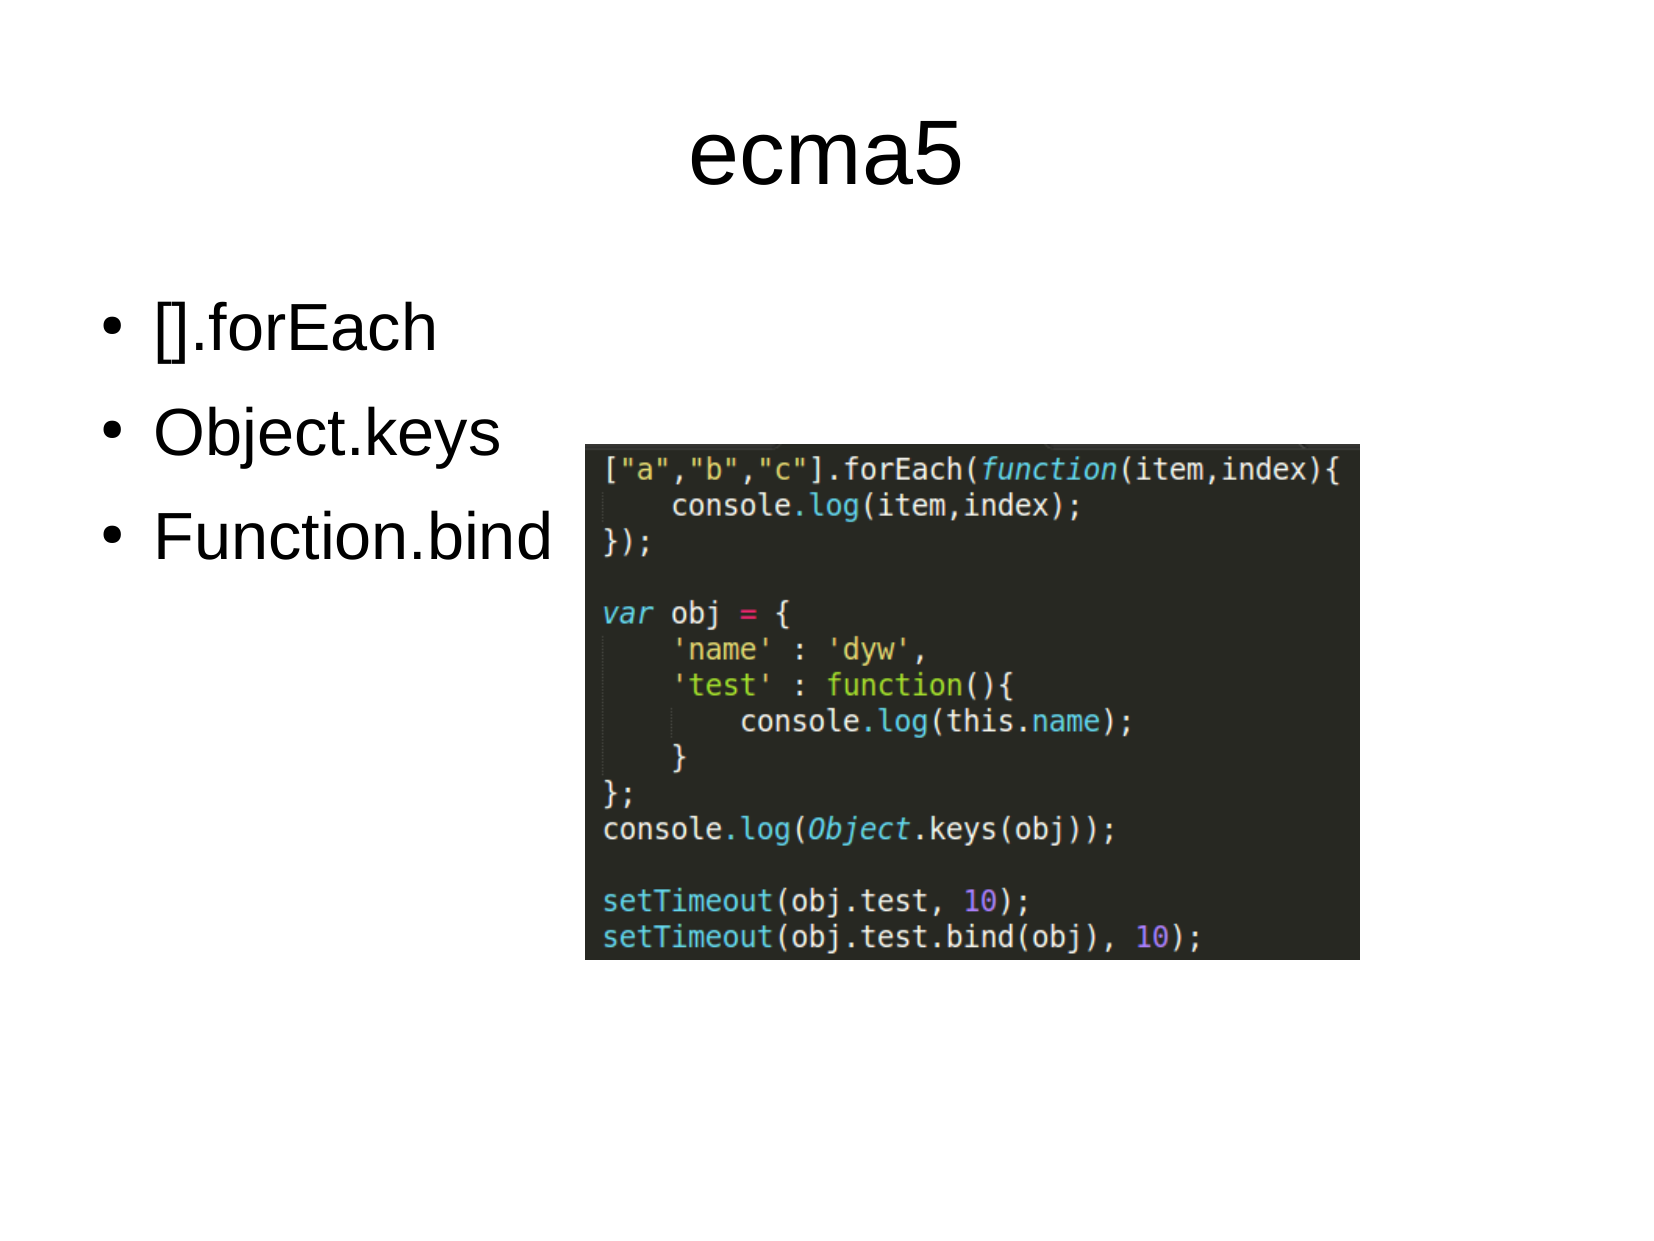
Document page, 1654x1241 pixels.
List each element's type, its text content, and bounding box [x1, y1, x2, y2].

list [].forEach Object.keys Function.bind [82, 290, 1538, 1010]
title ecma5 [82, 49, 1571, 257]
picture [585, 444, 1360, 961]
